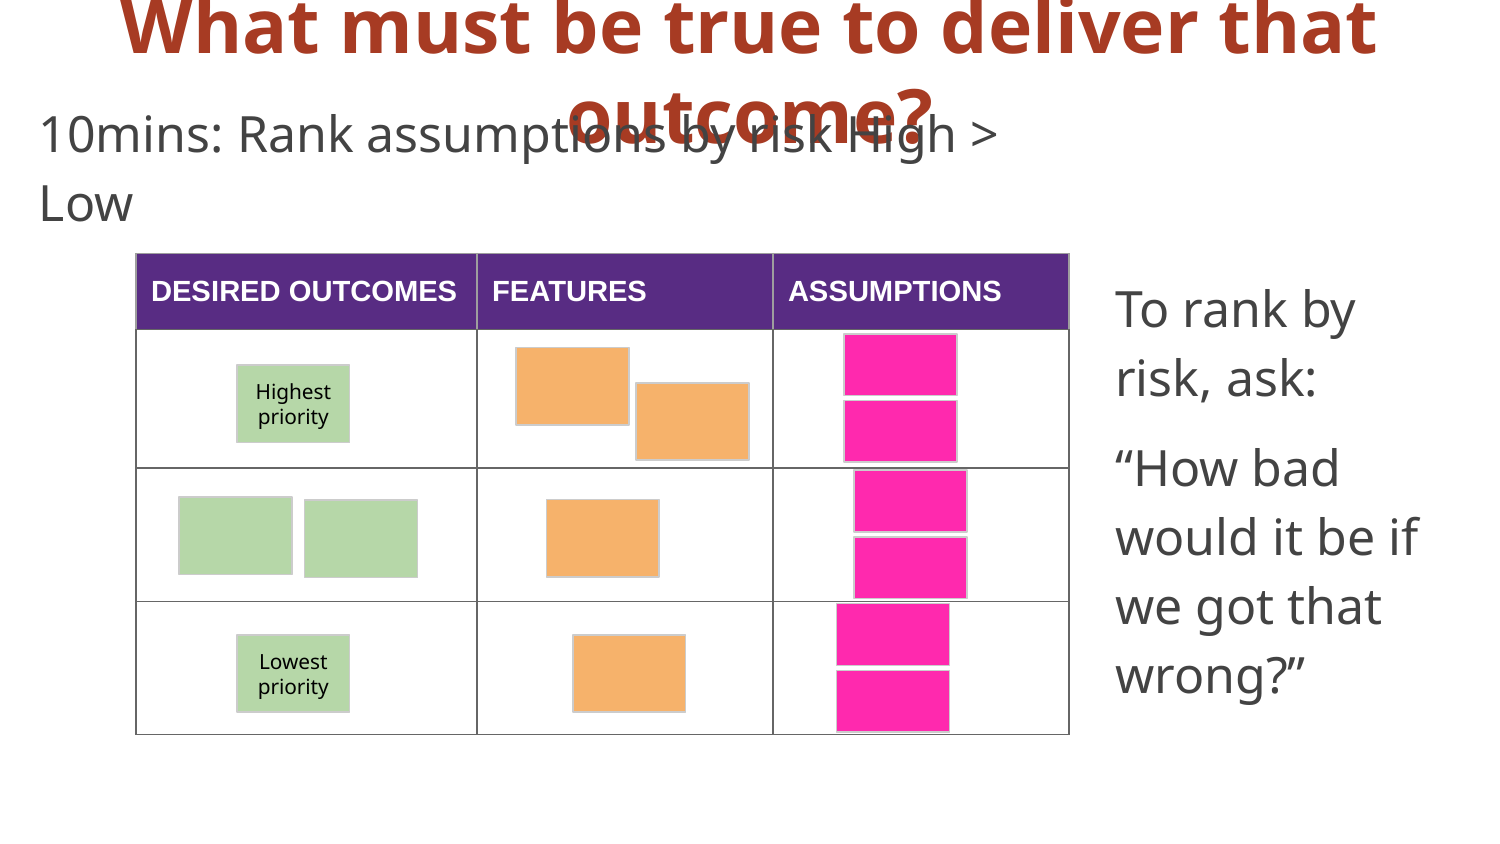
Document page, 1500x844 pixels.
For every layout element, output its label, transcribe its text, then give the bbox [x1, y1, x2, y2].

text_box To rank by risk, ask: “How bad would it be if we got that wrong?” [1100, 253, 1438, 662]
text_box [304, 500, 418, 578]
text_box Lowest priority [236, 634, 350, 713]
text_box [179, 496, 293, 575]
table_header DESIRED OUTCOMES [137, 254, 476, 329]
table_cell [478, 469, 772, 601]
text_box [836, 603, 950, 666]
text_box Highest priority [236, 365, 350, 443]
text_box [515, 347, 629, 425]
text_box [572, 634, 686, 713]
text_box What must be true to deliver that outcome? [0, 12, 1500, 124]
table_cell [137, 602, 476, 734]
text_box [854, 536, 968, 599]
table_cell [137, 469, 476, 601]
text_box [843, 400, 957, 463]
table_cell [137, 330, 476, 467]
text_box [546, 499, 660, 578]
table_cell [774, 330, 1068, 467]
table_cell [478, 330, 772, 467]
table_header FEATURES [478, 254, 772, 329]
table_header ASSUMPTIONS [774, 254, 1068, 329]
table_cell [774, 469, 1068, 601]
table_cell [774, 602, 1068, 734]
table_cell [478, 602, 772, 734]
text_box [836, 670, 950, 733]
text_box [843, 333, 957, 396]
text_box 10mins: Rank assumptions by risk High > Low [24, 117, 1121, 209]
text_box [854, 470, 968, 532]
text_box [636, 382, 750, 461]
